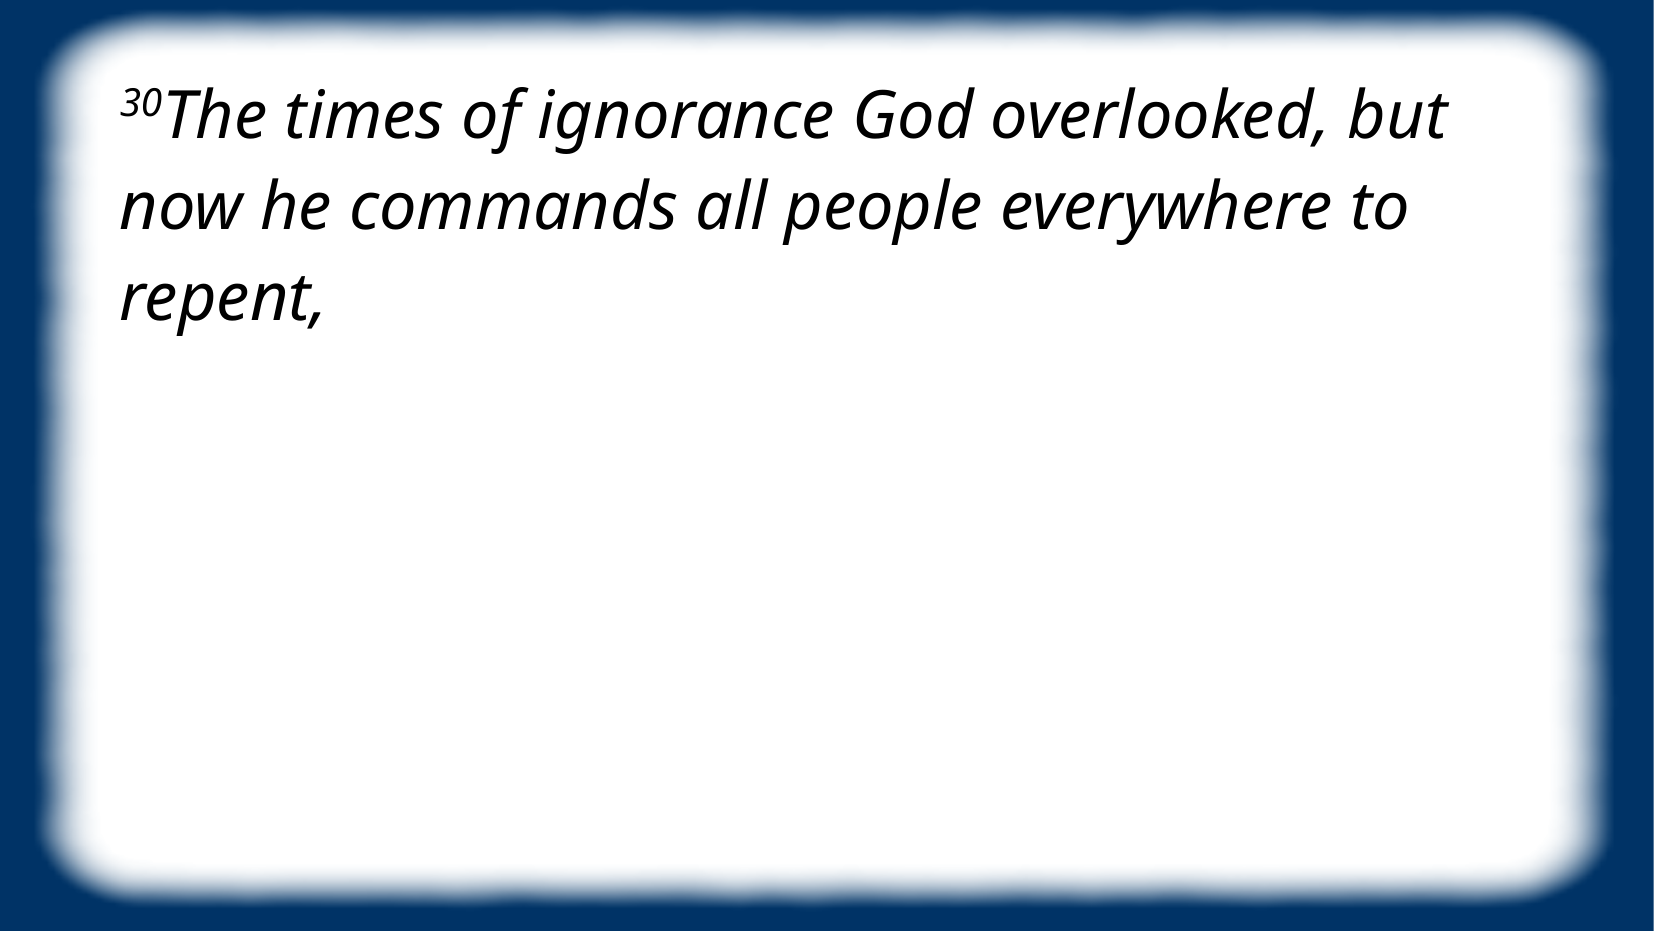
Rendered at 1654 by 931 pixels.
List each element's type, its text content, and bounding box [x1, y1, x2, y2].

text_box 30The times of ignorance God overlooked, but now he commands all people everywhere to repent, [105, 60, 1546, 342]
picture [0, 0, 1654, 931]
